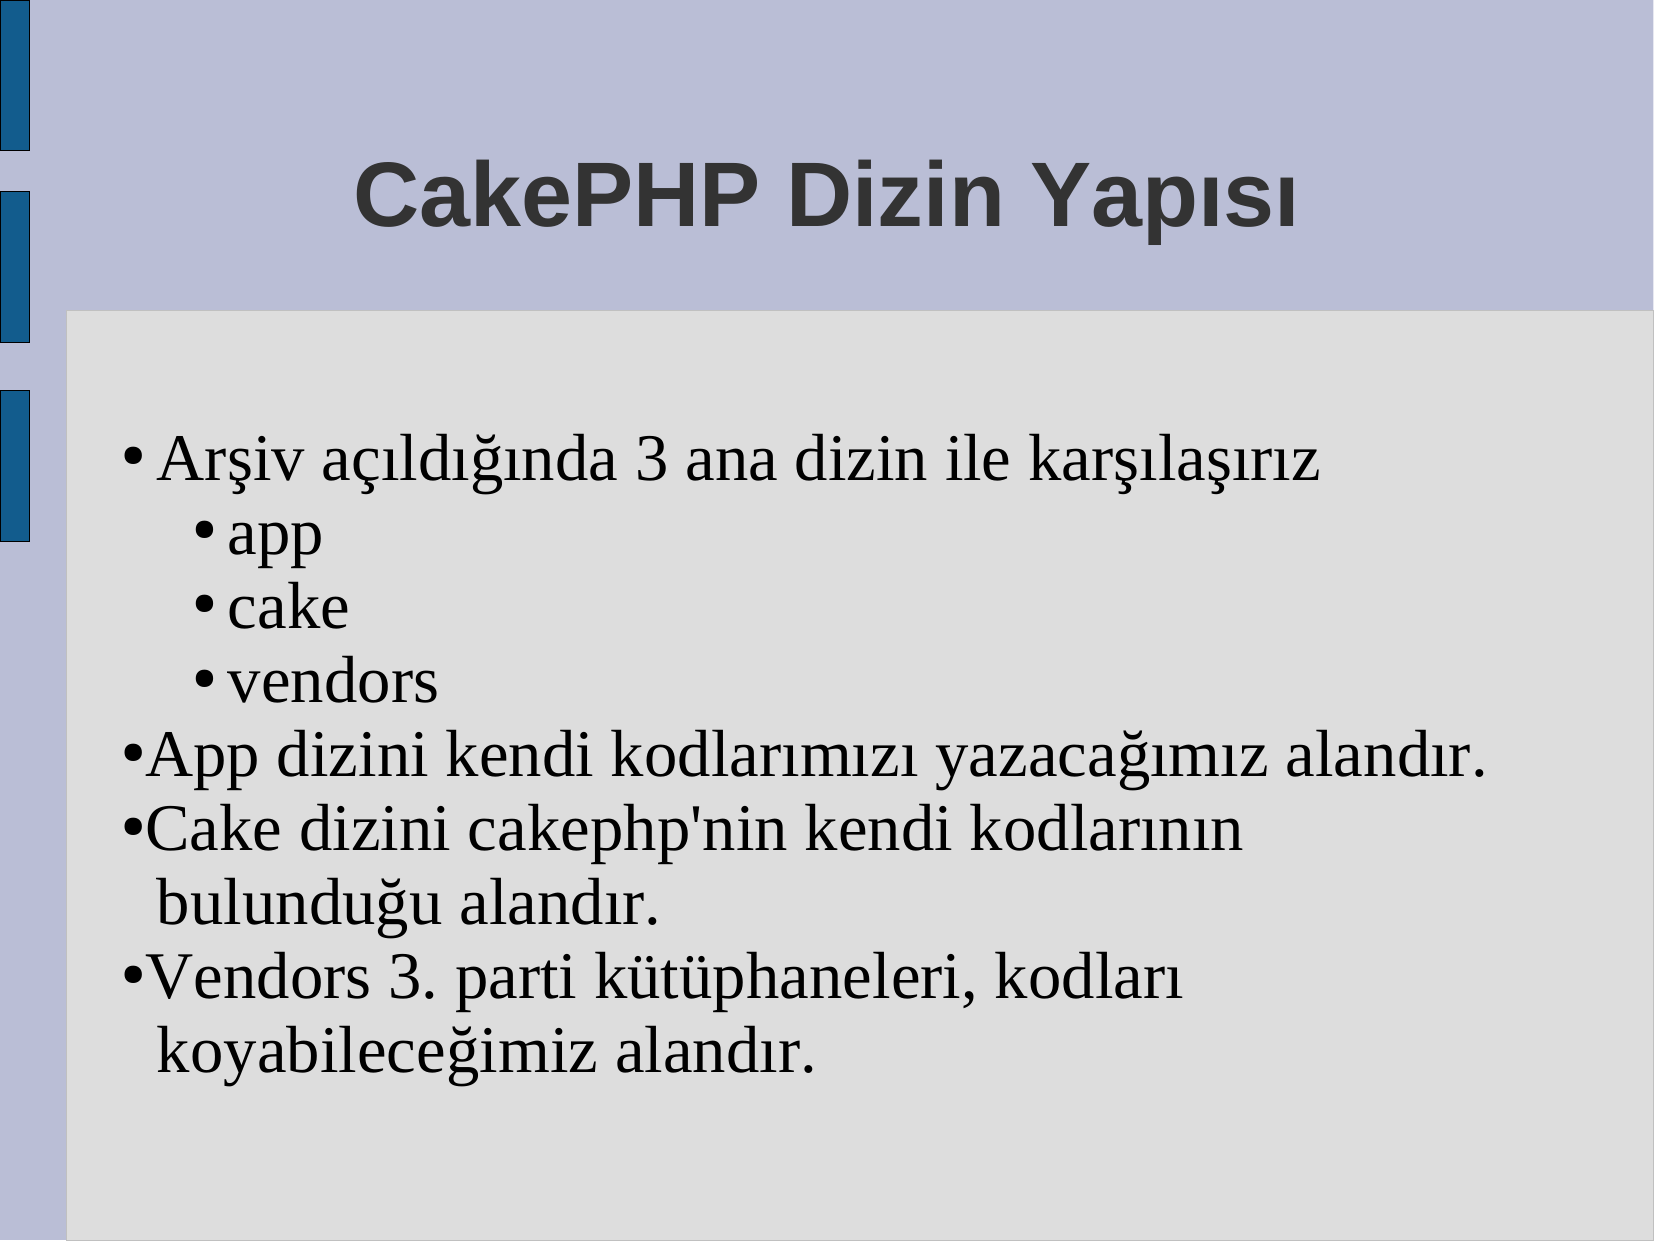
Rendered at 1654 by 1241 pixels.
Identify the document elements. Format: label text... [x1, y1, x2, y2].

subtitle Arşiv açıldığında 3 ana dizin ile karşılaşırız app cake vendors App dizini kendi kodlarımızı yazacağımız alandır. Cake dizini cakephp'nin kendi kodlarının bulunduğu alandır. Vendors 3. parti kütüphaneleri, kodları koyabileceğimiz alandır. [121, 352, 1534, 1156]
title CakePHP Dizin Yapısı [121, 98, 1534, 291]
